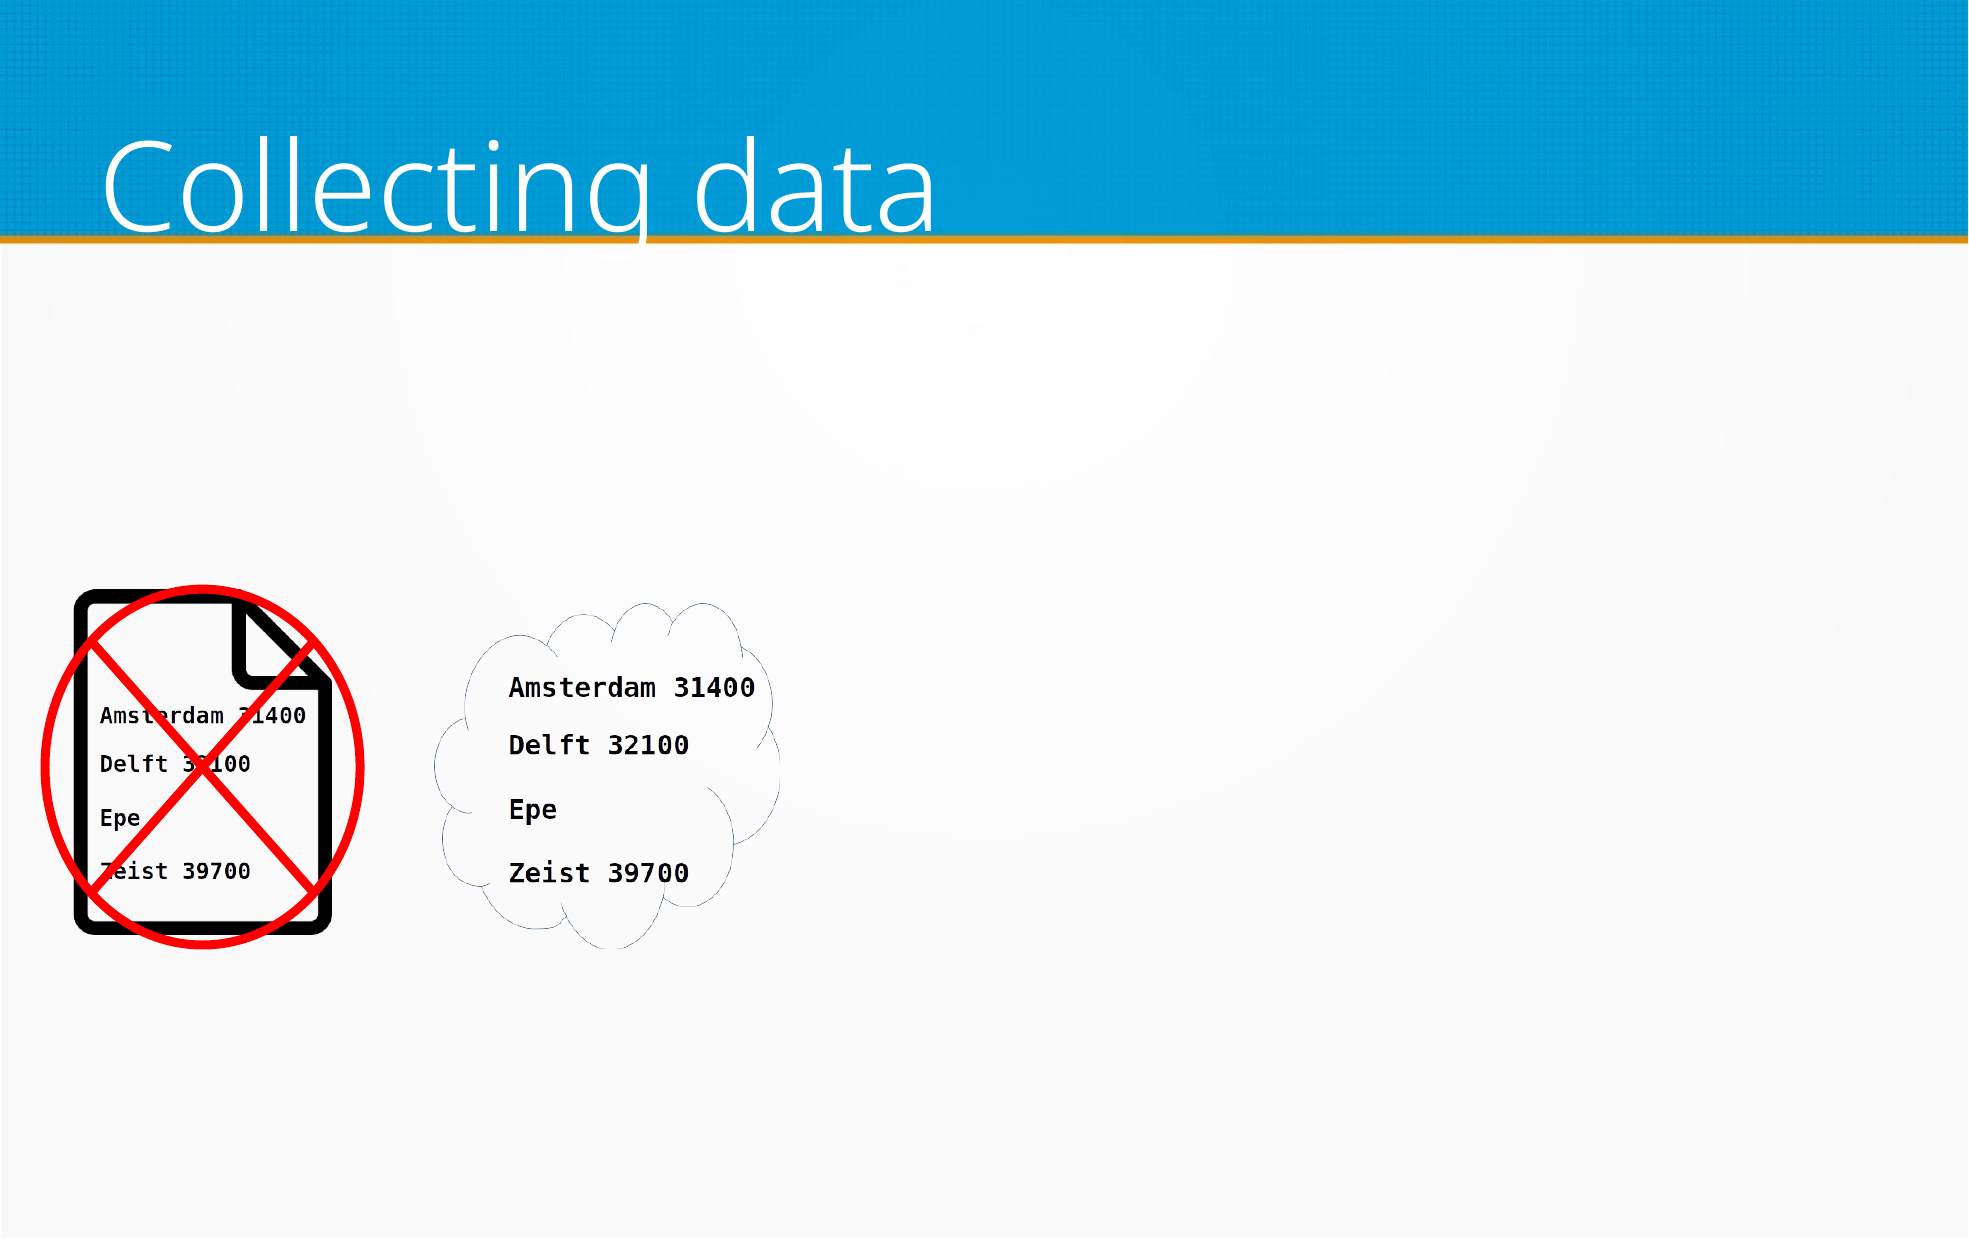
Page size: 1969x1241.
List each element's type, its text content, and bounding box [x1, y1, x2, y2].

picture [0, 233, 1969, 1241]
title Collecting data [98, 49, 1870, 257]
